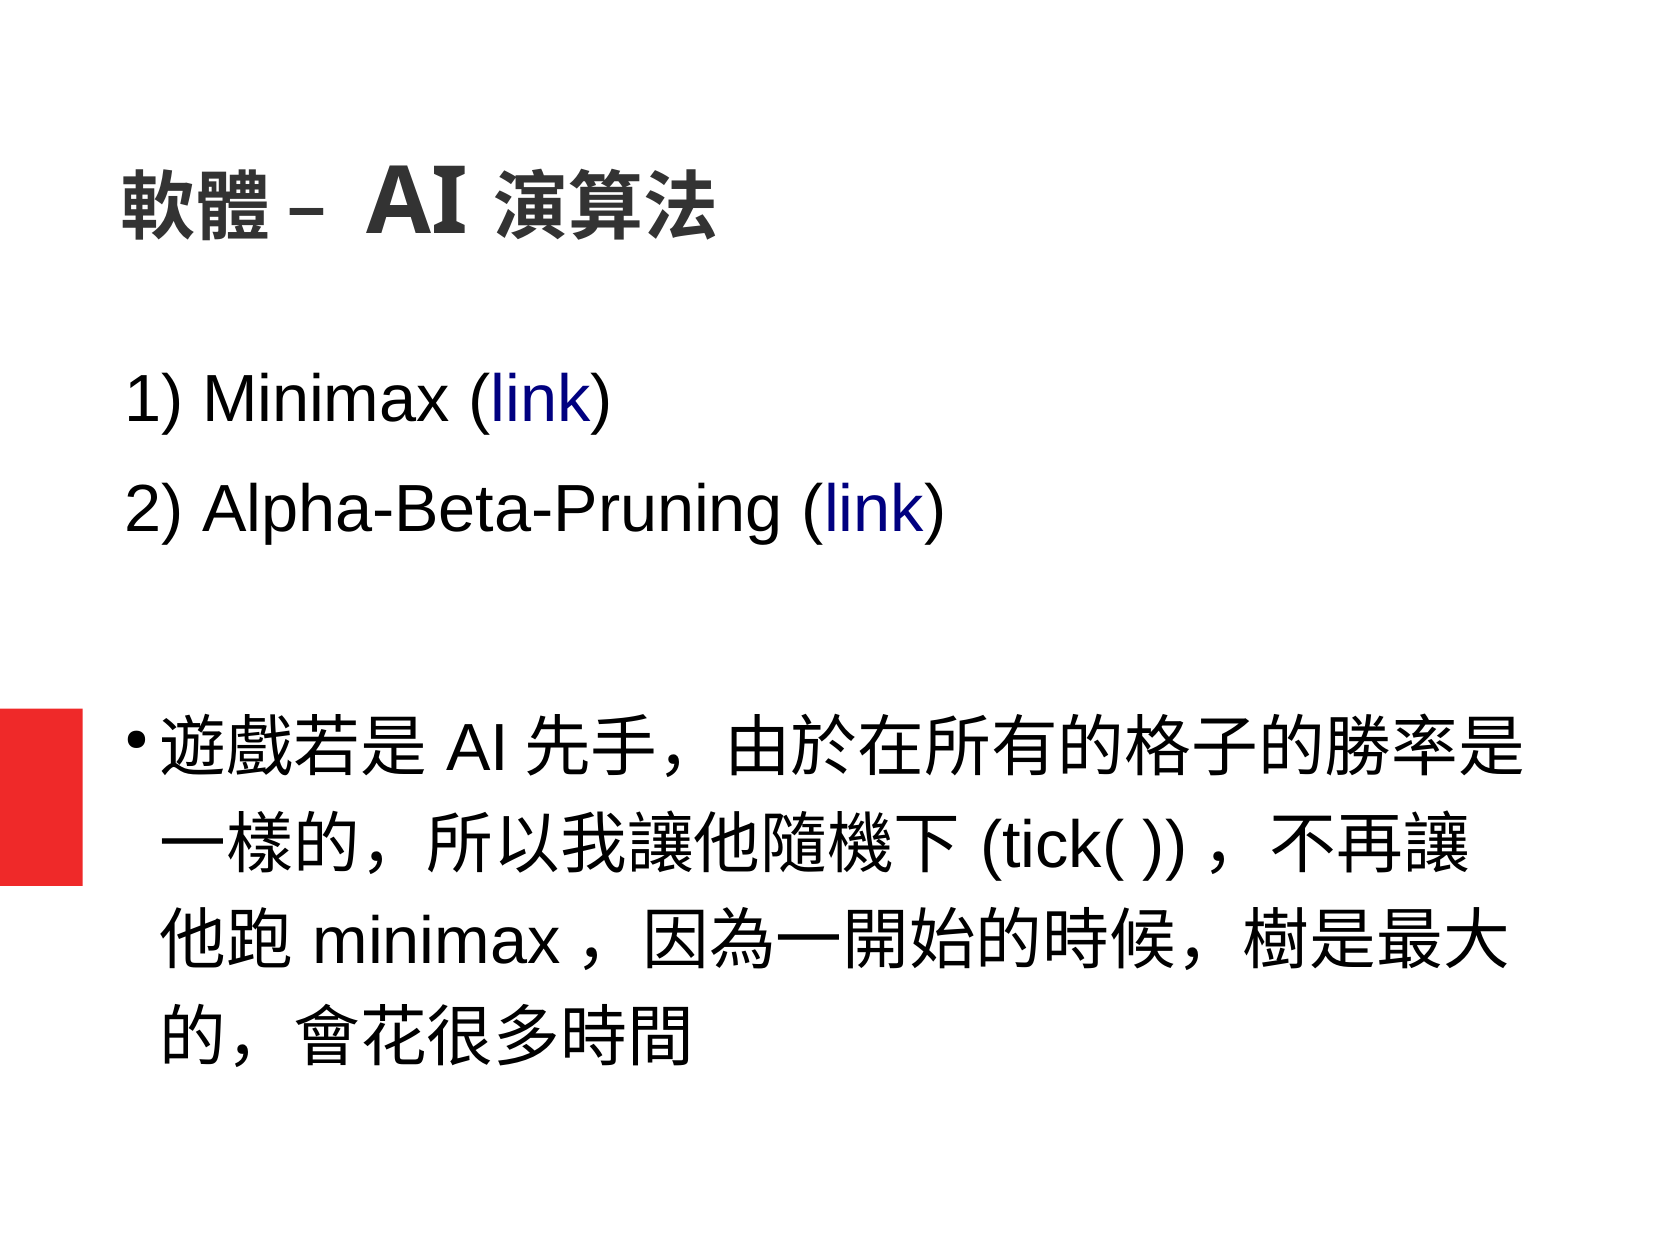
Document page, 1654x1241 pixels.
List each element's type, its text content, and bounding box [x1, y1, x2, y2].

subtitle Minimax (link) Alpha-Beta-Pruning (link) 遊戲若是AI先手，由於在所有的格子的勝率是一樣的，所以我讓他隨機下(tick( ))，不再讓他跑minimax，因為一開始的時候，樹是最大的，會花很多時間 [124, 360, 1531, 1090]
title 軟體 – AI演算法 [120, 78, 1526, 316]
